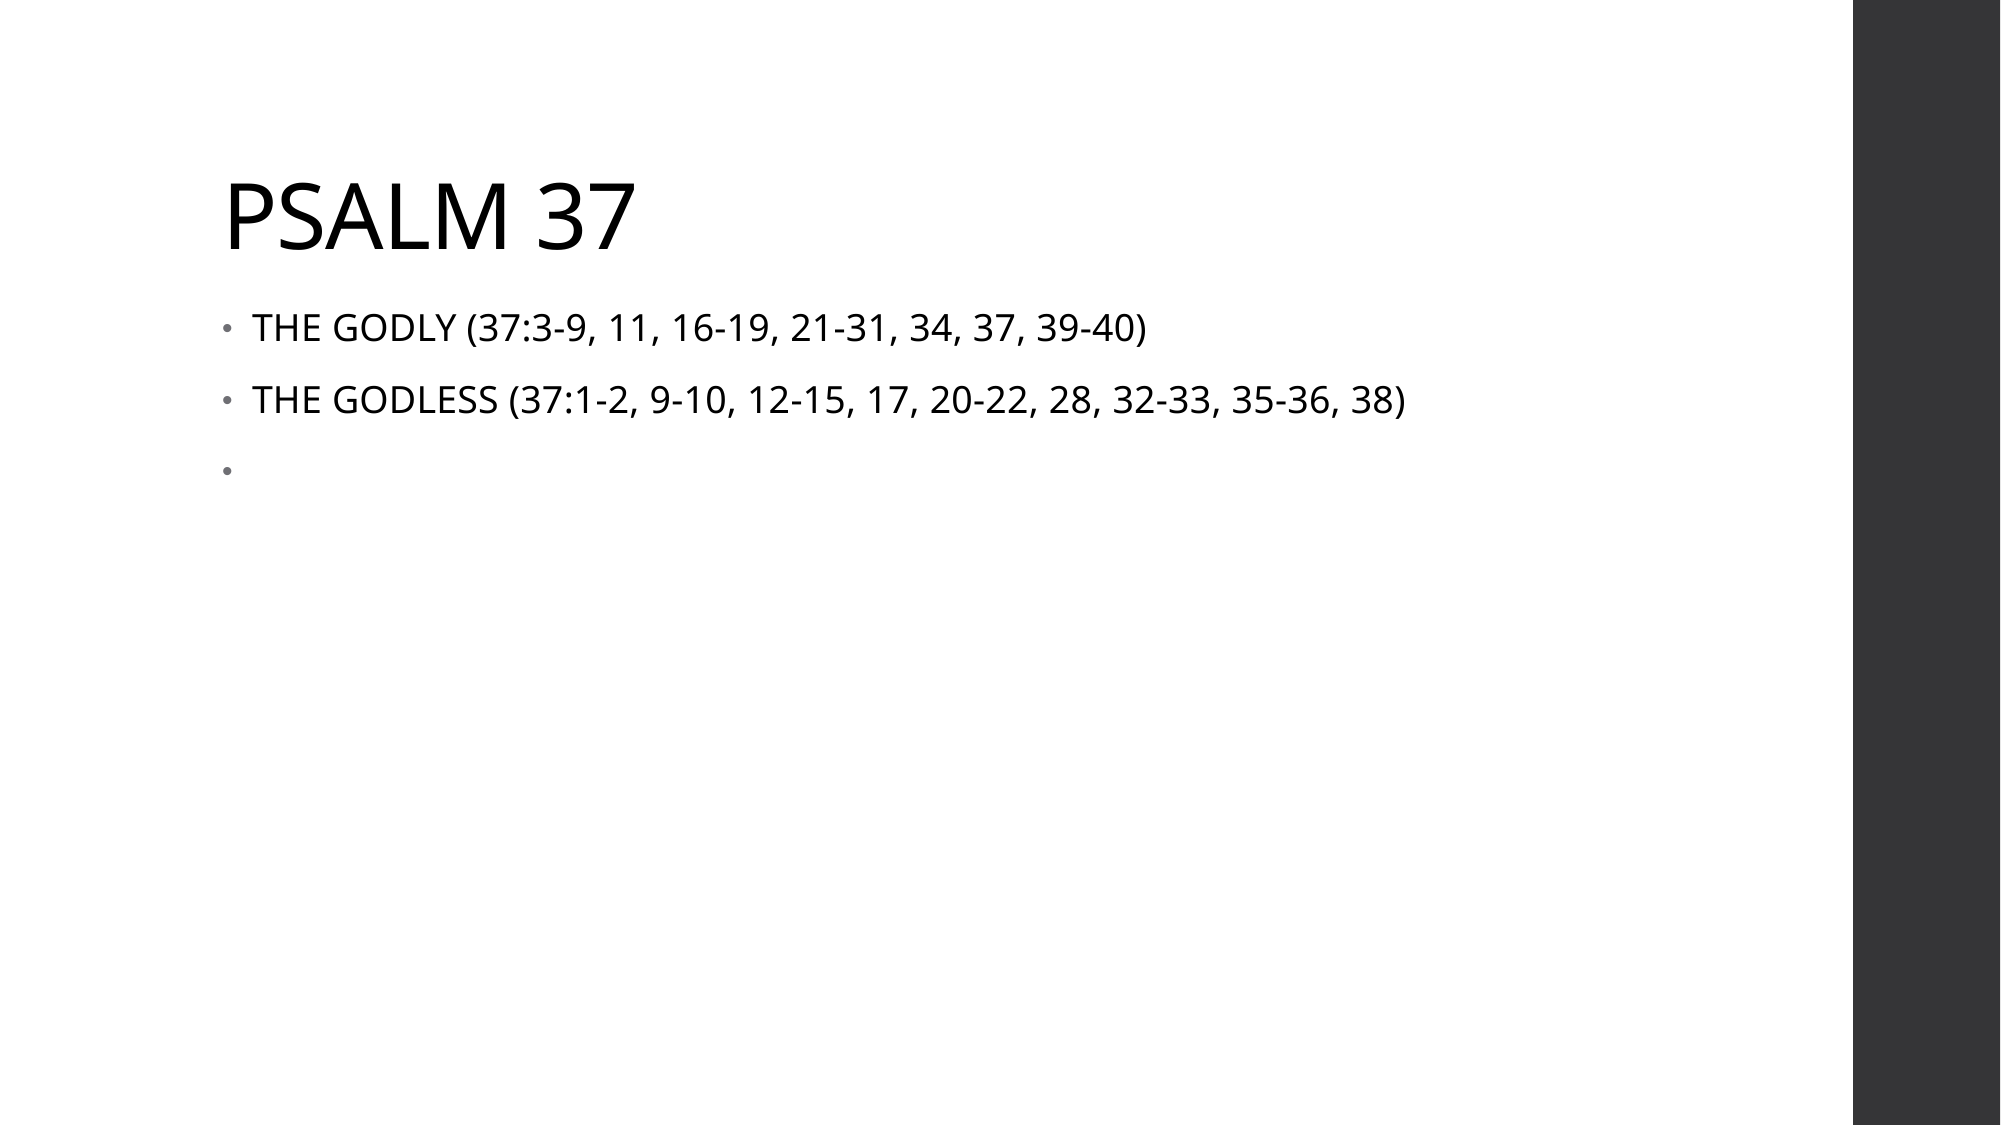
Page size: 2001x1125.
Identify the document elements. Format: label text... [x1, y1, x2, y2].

list THE GODLY (37:3-9, 11, 16-19, 21-31, 34, 37, 39-40) THE GODLESS (37:1-2, 9-10, 12-15, 17, 20-22, 28, 32-33, 35-36, 38) [206, 299, 1617, 1014]
title PSALM 37 [206, 60, 1797, 278]
